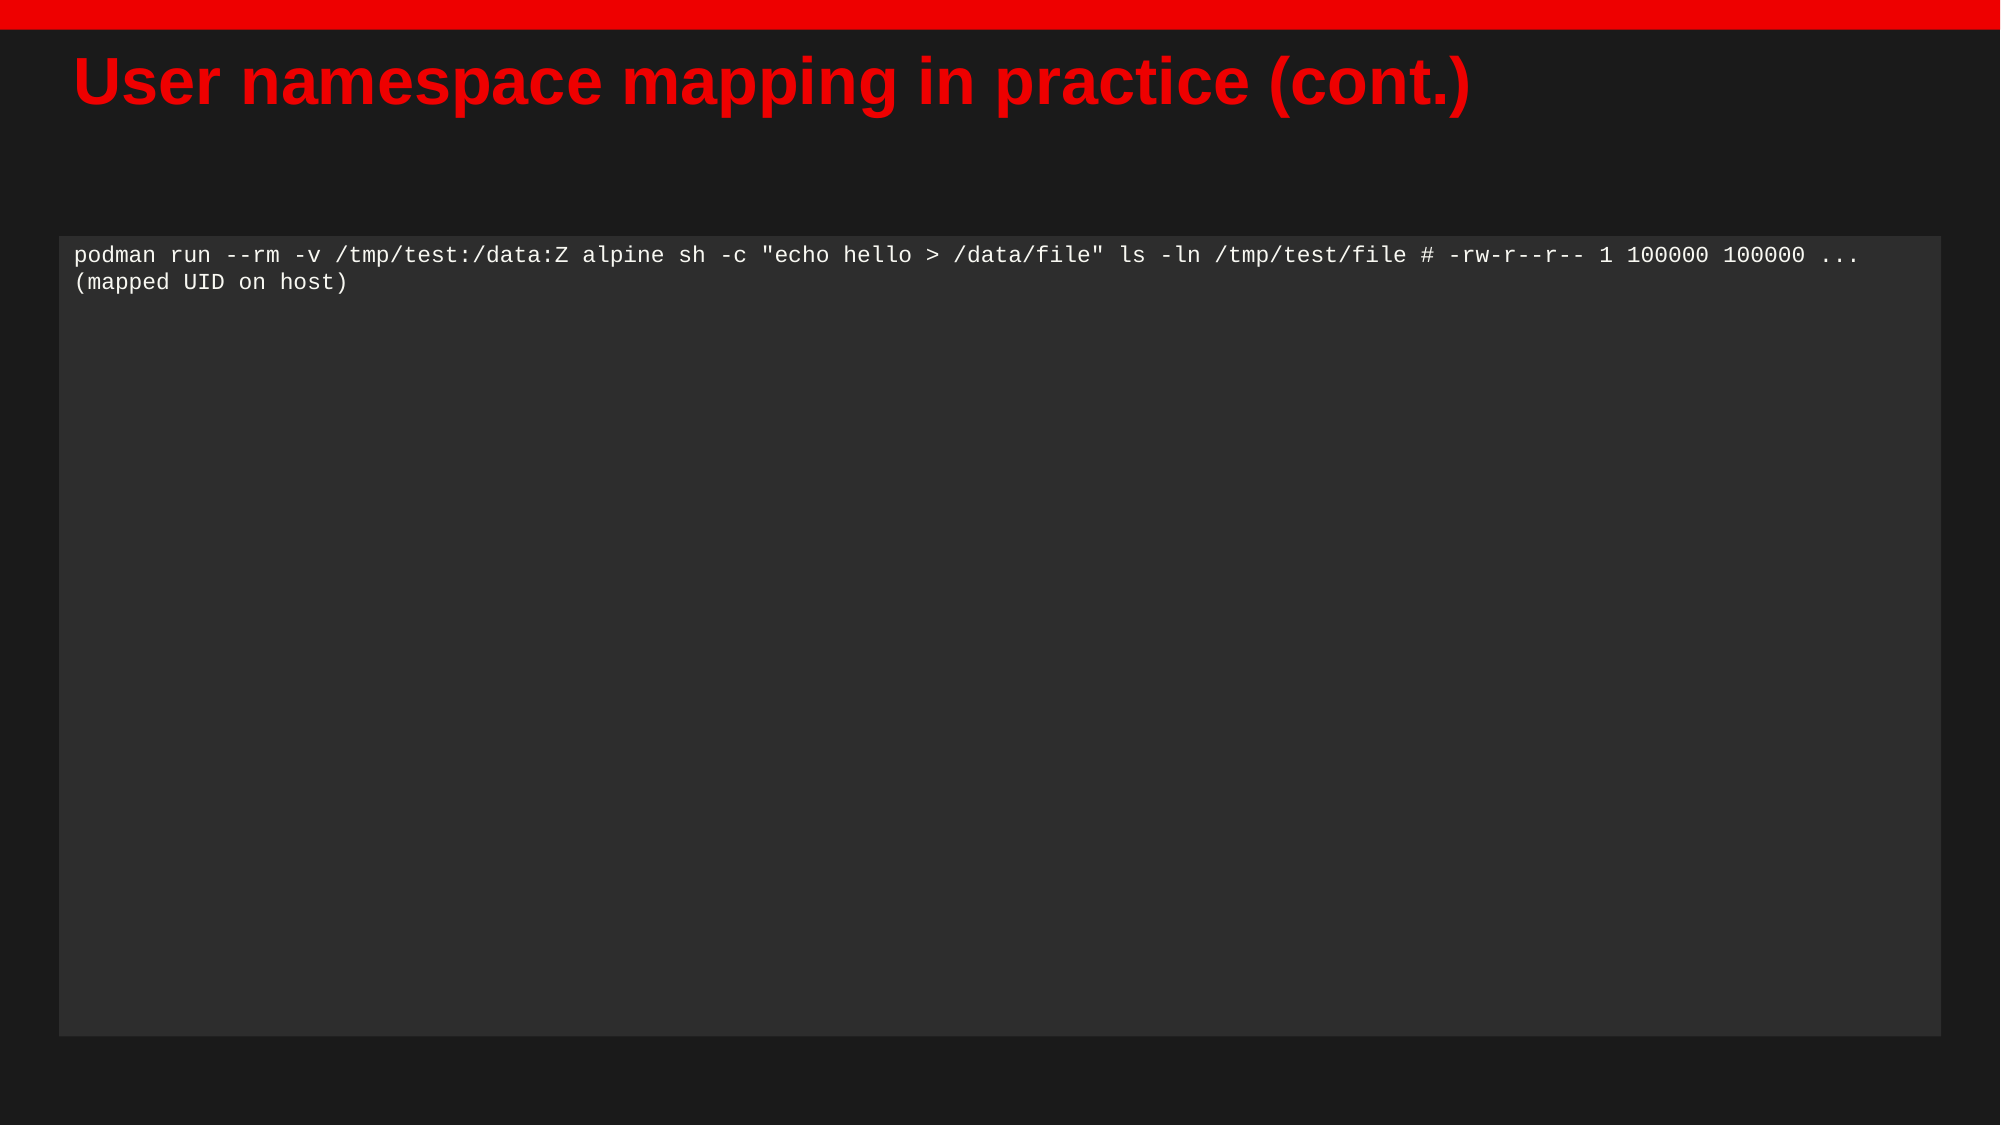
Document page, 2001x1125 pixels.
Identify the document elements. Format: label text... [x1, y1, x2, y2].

text_box [0, 0, 2001, 30]
text_box podman run --rm -v /tmp/test:/data:Z alpine sh -c "echo hello > /data/file" ls -ln /tmp/test/file # -rw-r--r-- 1 100000 100000 ... (mapped UID on host) [59, 236, 1942, 1037]
text_box User namespace mapping in practice (cont.) [59, 36, 1942, 208]
